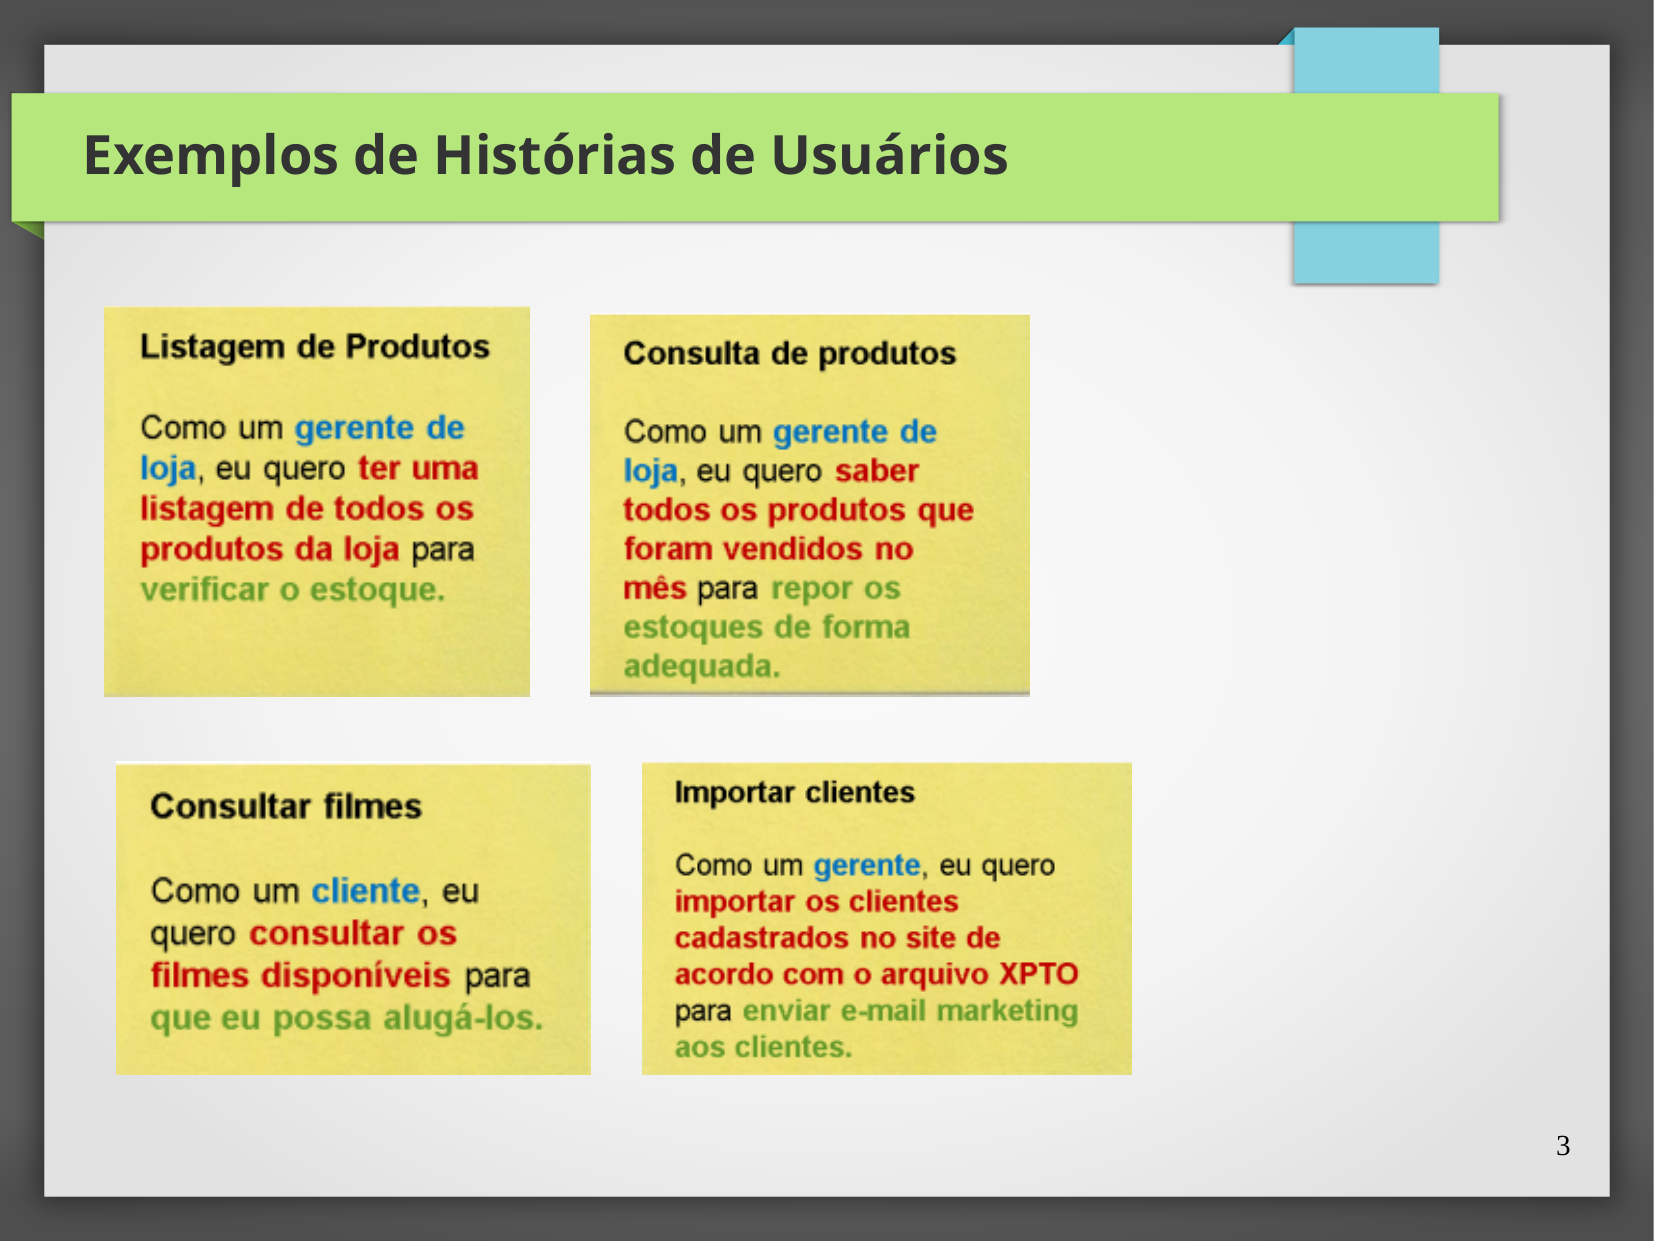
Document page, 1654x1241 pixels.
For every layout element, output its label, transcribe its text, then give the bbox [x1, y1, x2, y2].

picture [0, 0, 1654, 1241]
title Exemplos de Histórias de Usuários [82, 94, 1264, 213]
